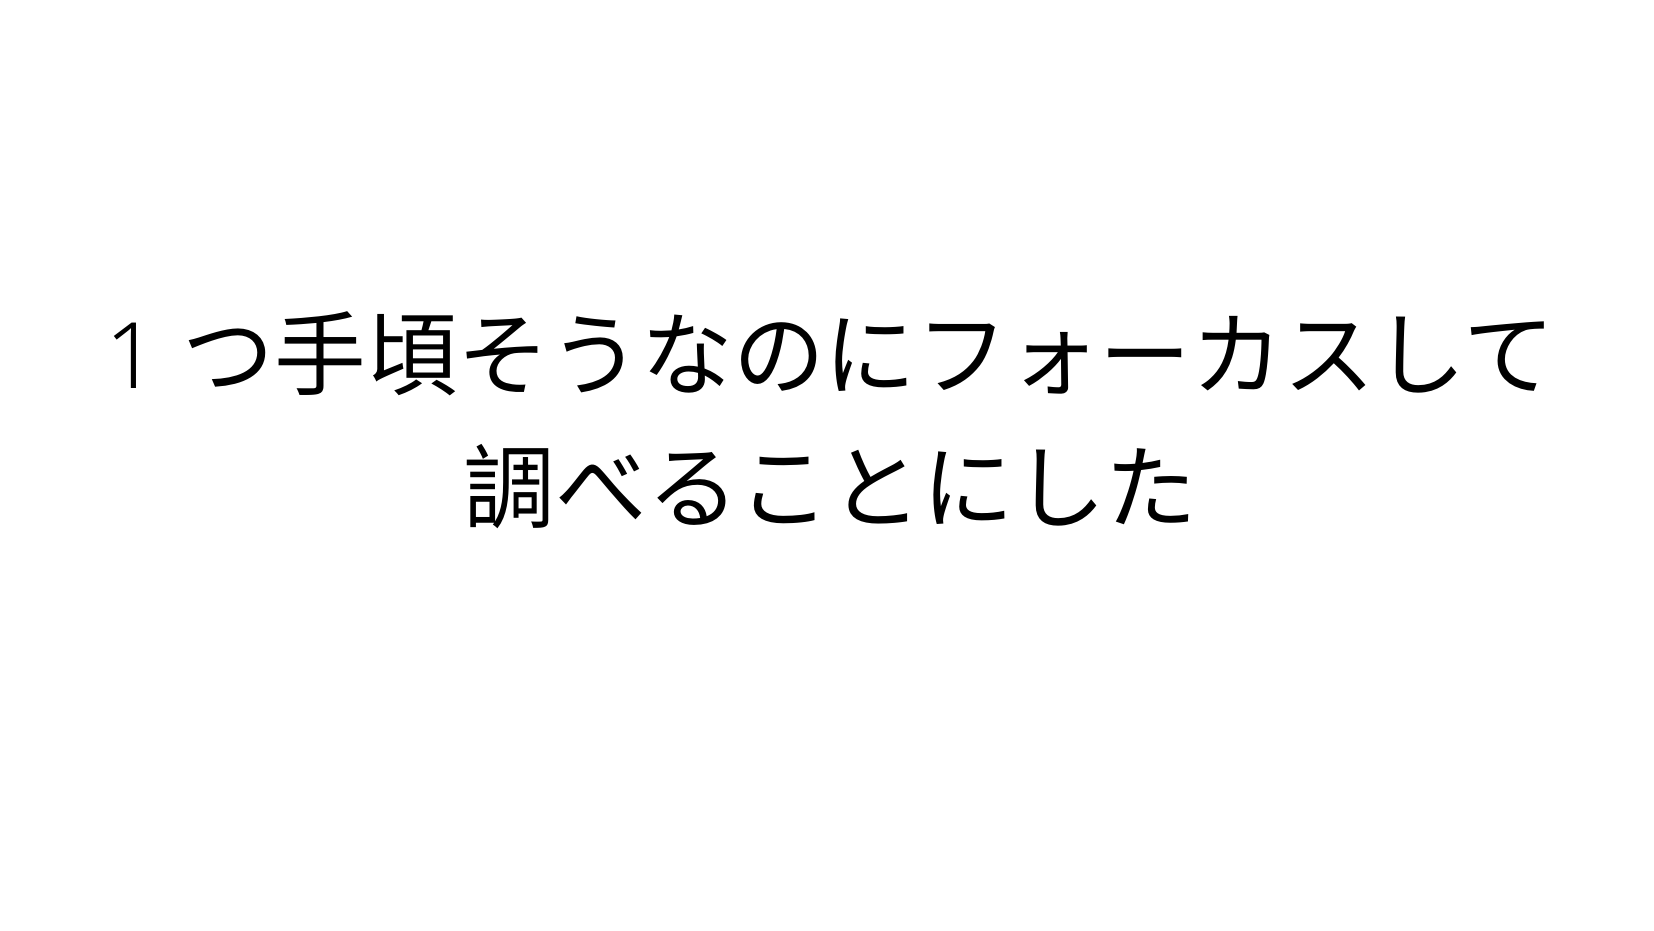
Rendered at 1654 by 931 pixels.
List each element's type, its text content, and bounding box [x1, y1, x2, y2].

title 1つ手頃そうなのにフォーカスして調べることにした [86, 282, 1576, 549]
